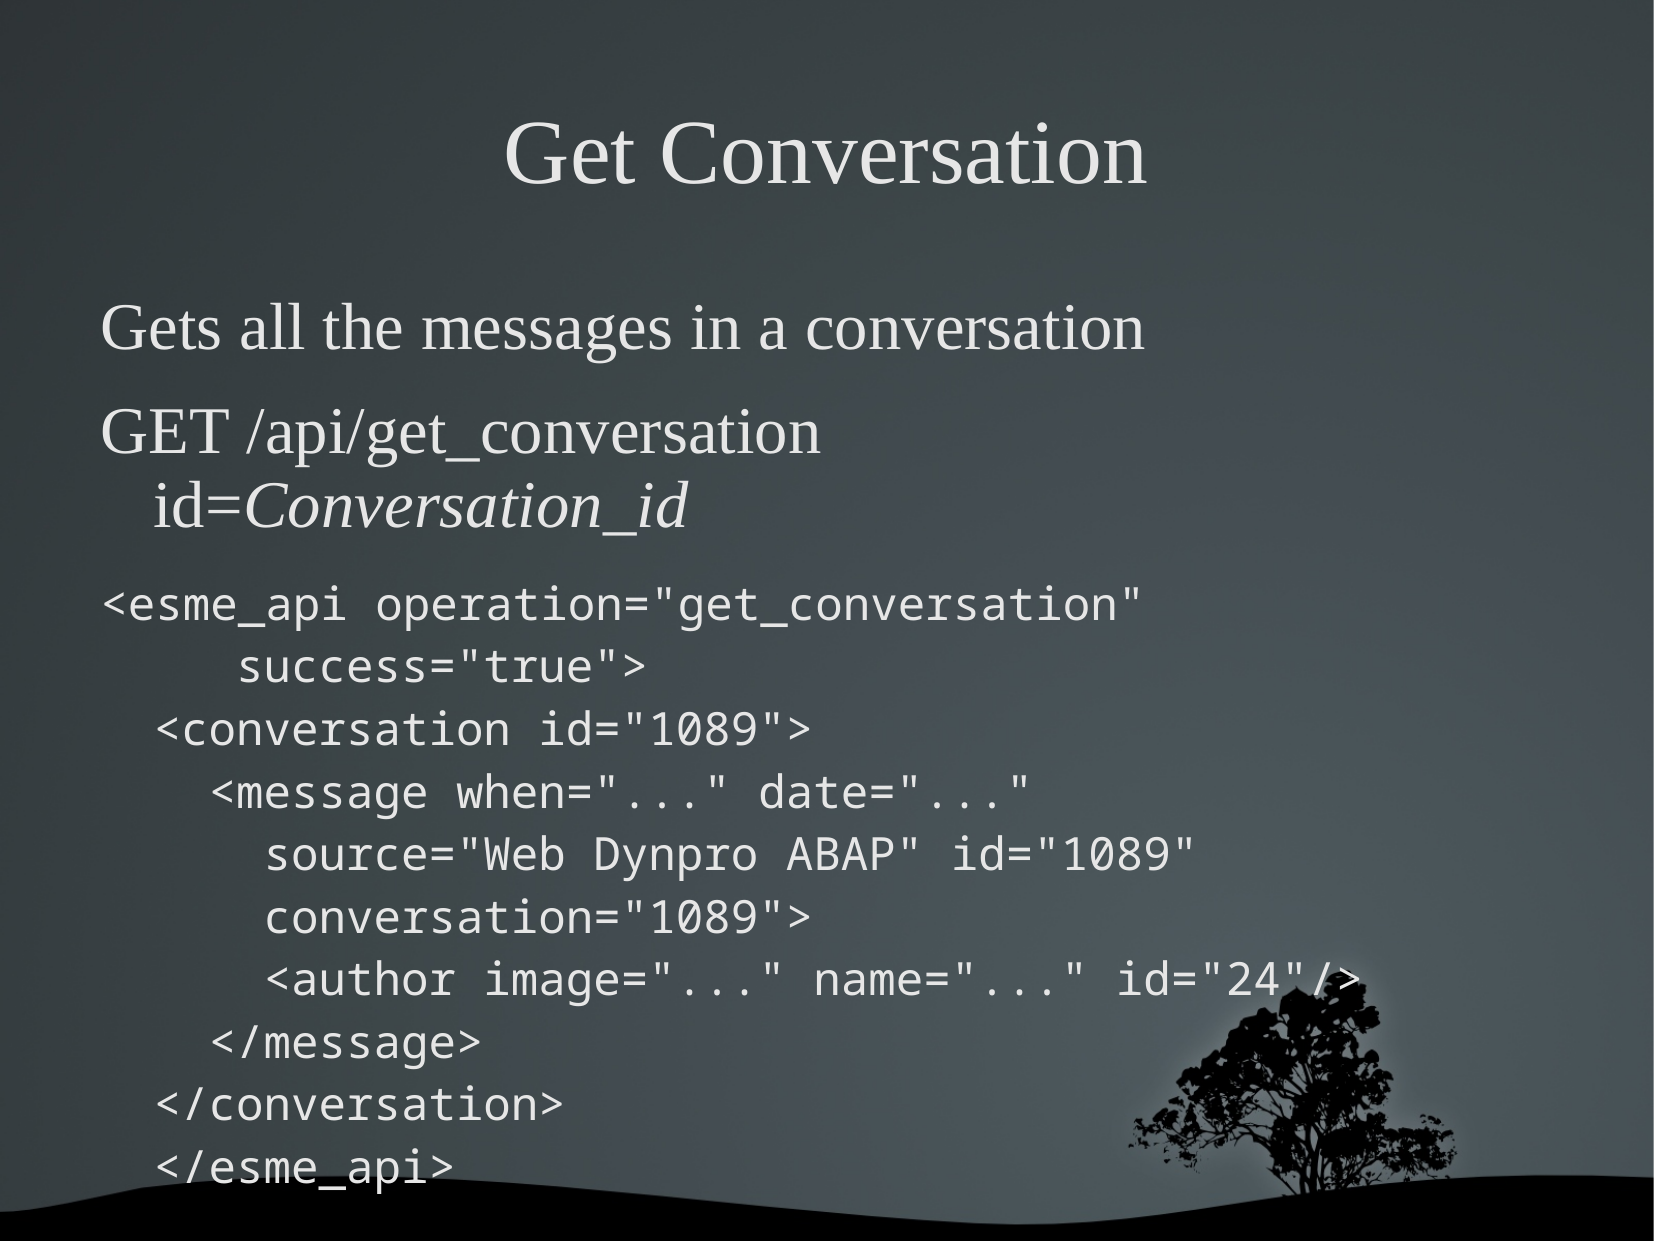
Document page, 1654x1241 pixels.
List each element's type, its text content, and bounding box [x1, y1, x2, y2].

title Get Conversation [82, 56, 1571, 250]
picture [0, 0, 1654, 1241]
list Gets all the messages in a conversation GET /api/get_conversation id=Conversation_id <esme_api operation="get_conversation" success="true"> <conversation id="1089"> <message when="..." date="..." source="Web Dynpro ABAP" id="1089" conversation="1089"> <author image="..." name="..." id="24"/> </message> </conversation> </esme_api> [82, 290, 1571, 1125]
